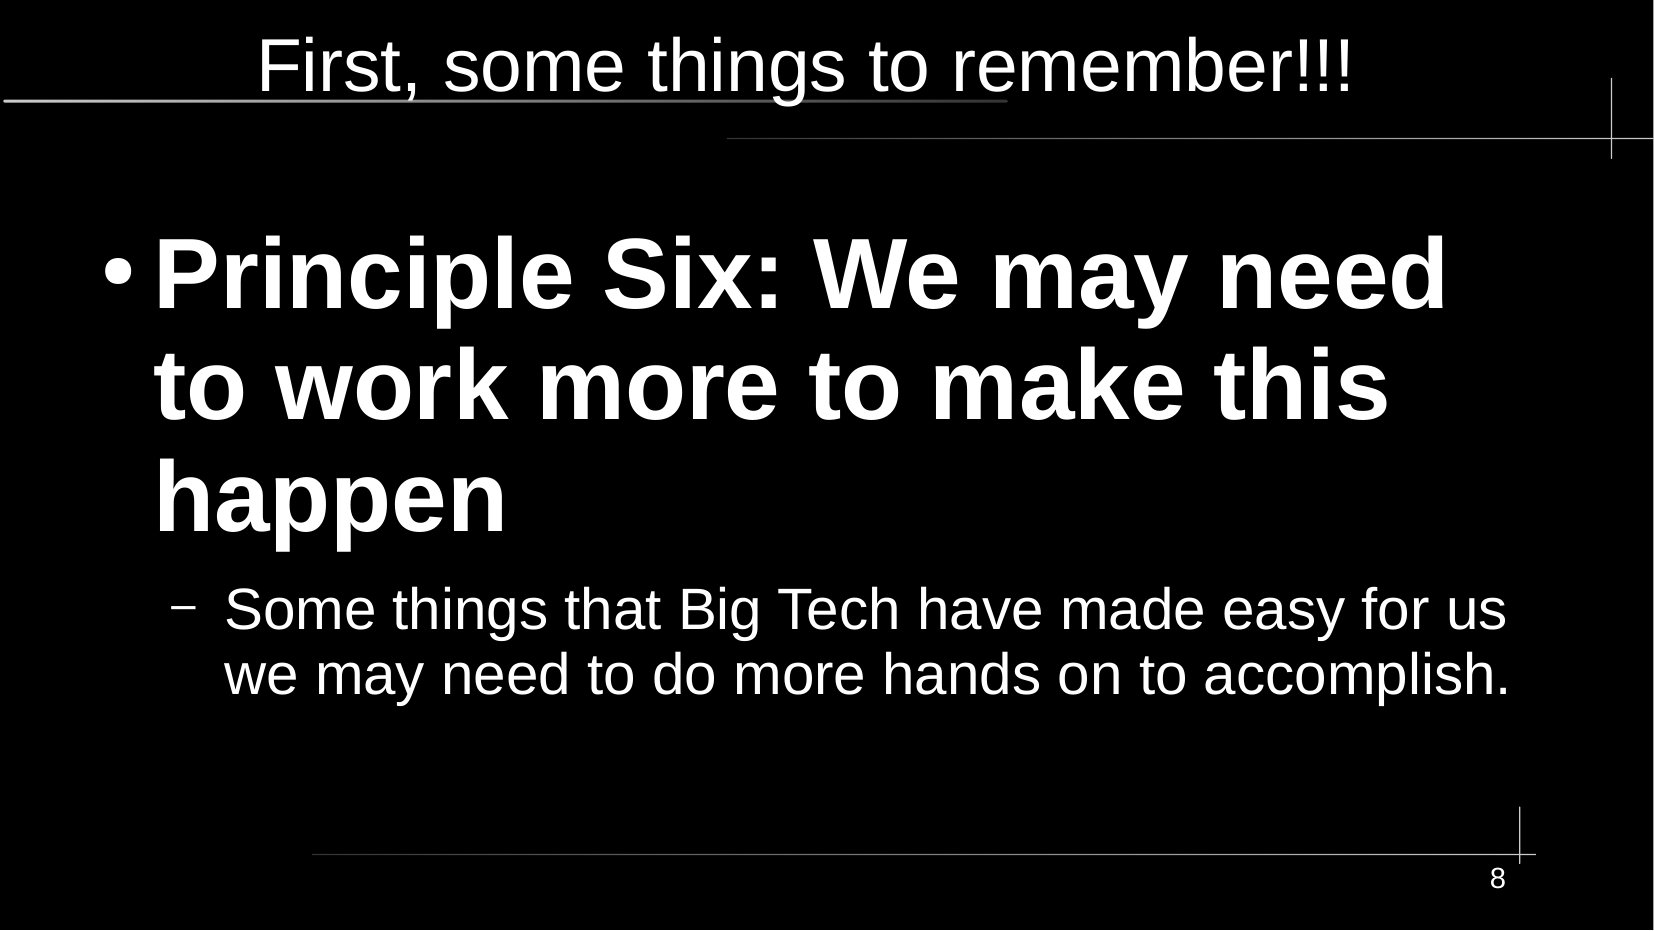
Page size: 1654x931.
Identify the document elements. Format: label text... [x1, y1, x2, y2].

list Principle Six: We may need to work more to make this happen Some things that Big Tech have made easy for us we may need to do more hands on to accomplish. [82, 217, 1571, 758]
title First, some things to remember!!! [23, 11, 1589, 119]
